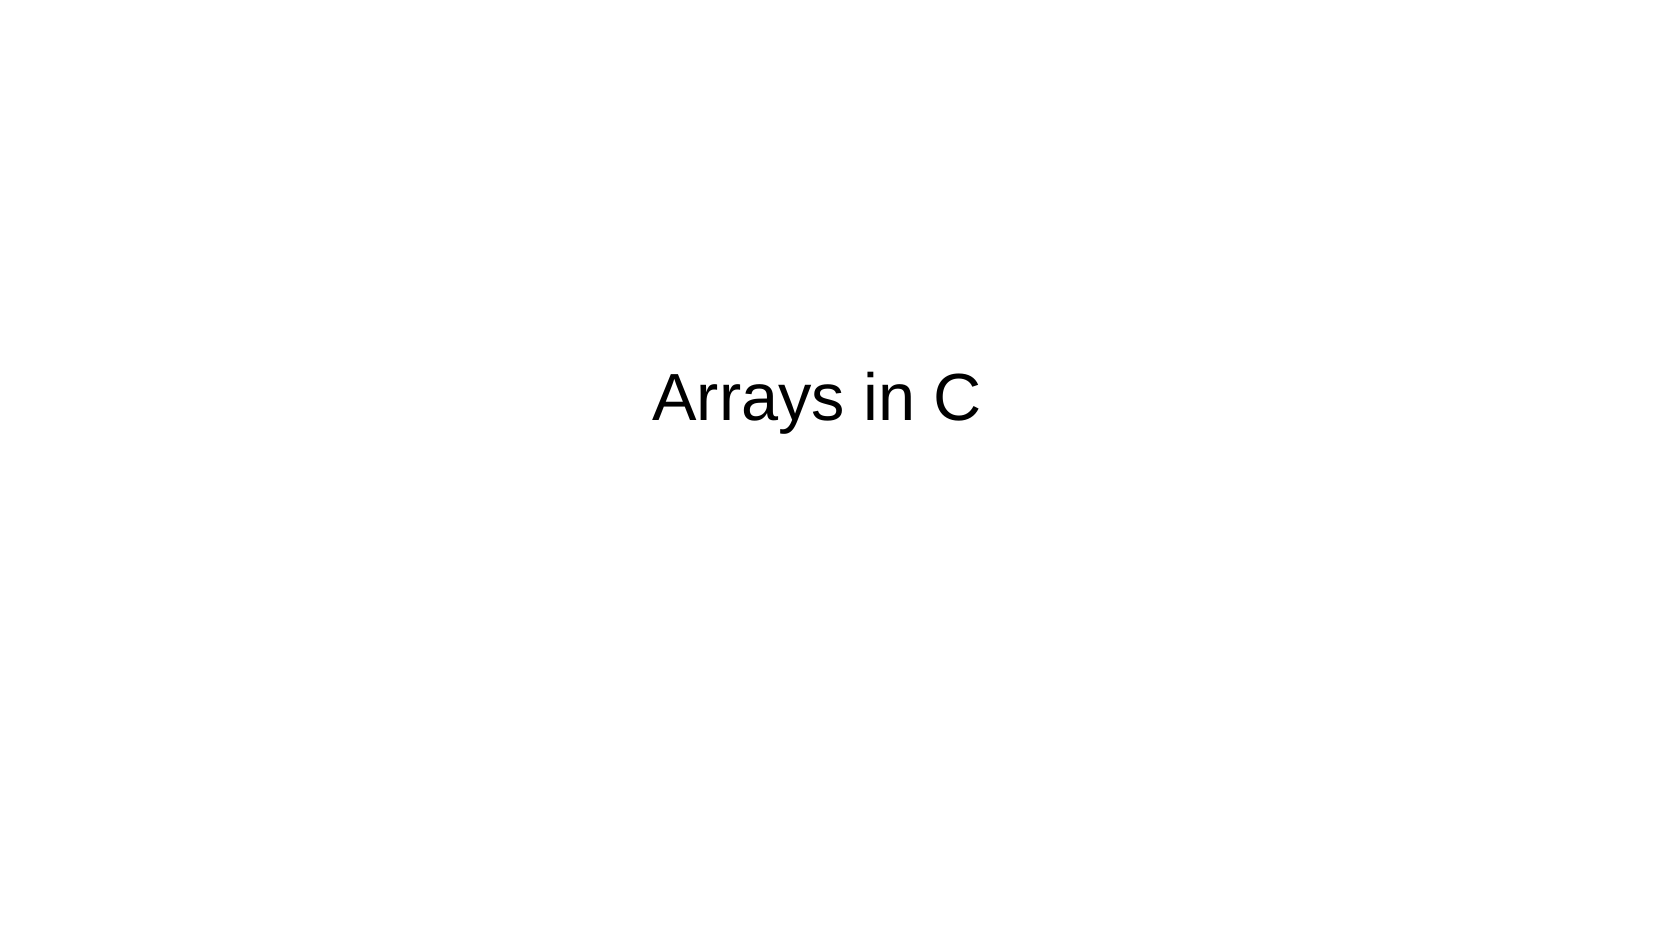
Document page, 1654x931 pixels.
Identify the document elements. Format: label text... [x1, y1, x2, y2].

subtitle Arrays in C [82, 37, 1571, 757]
